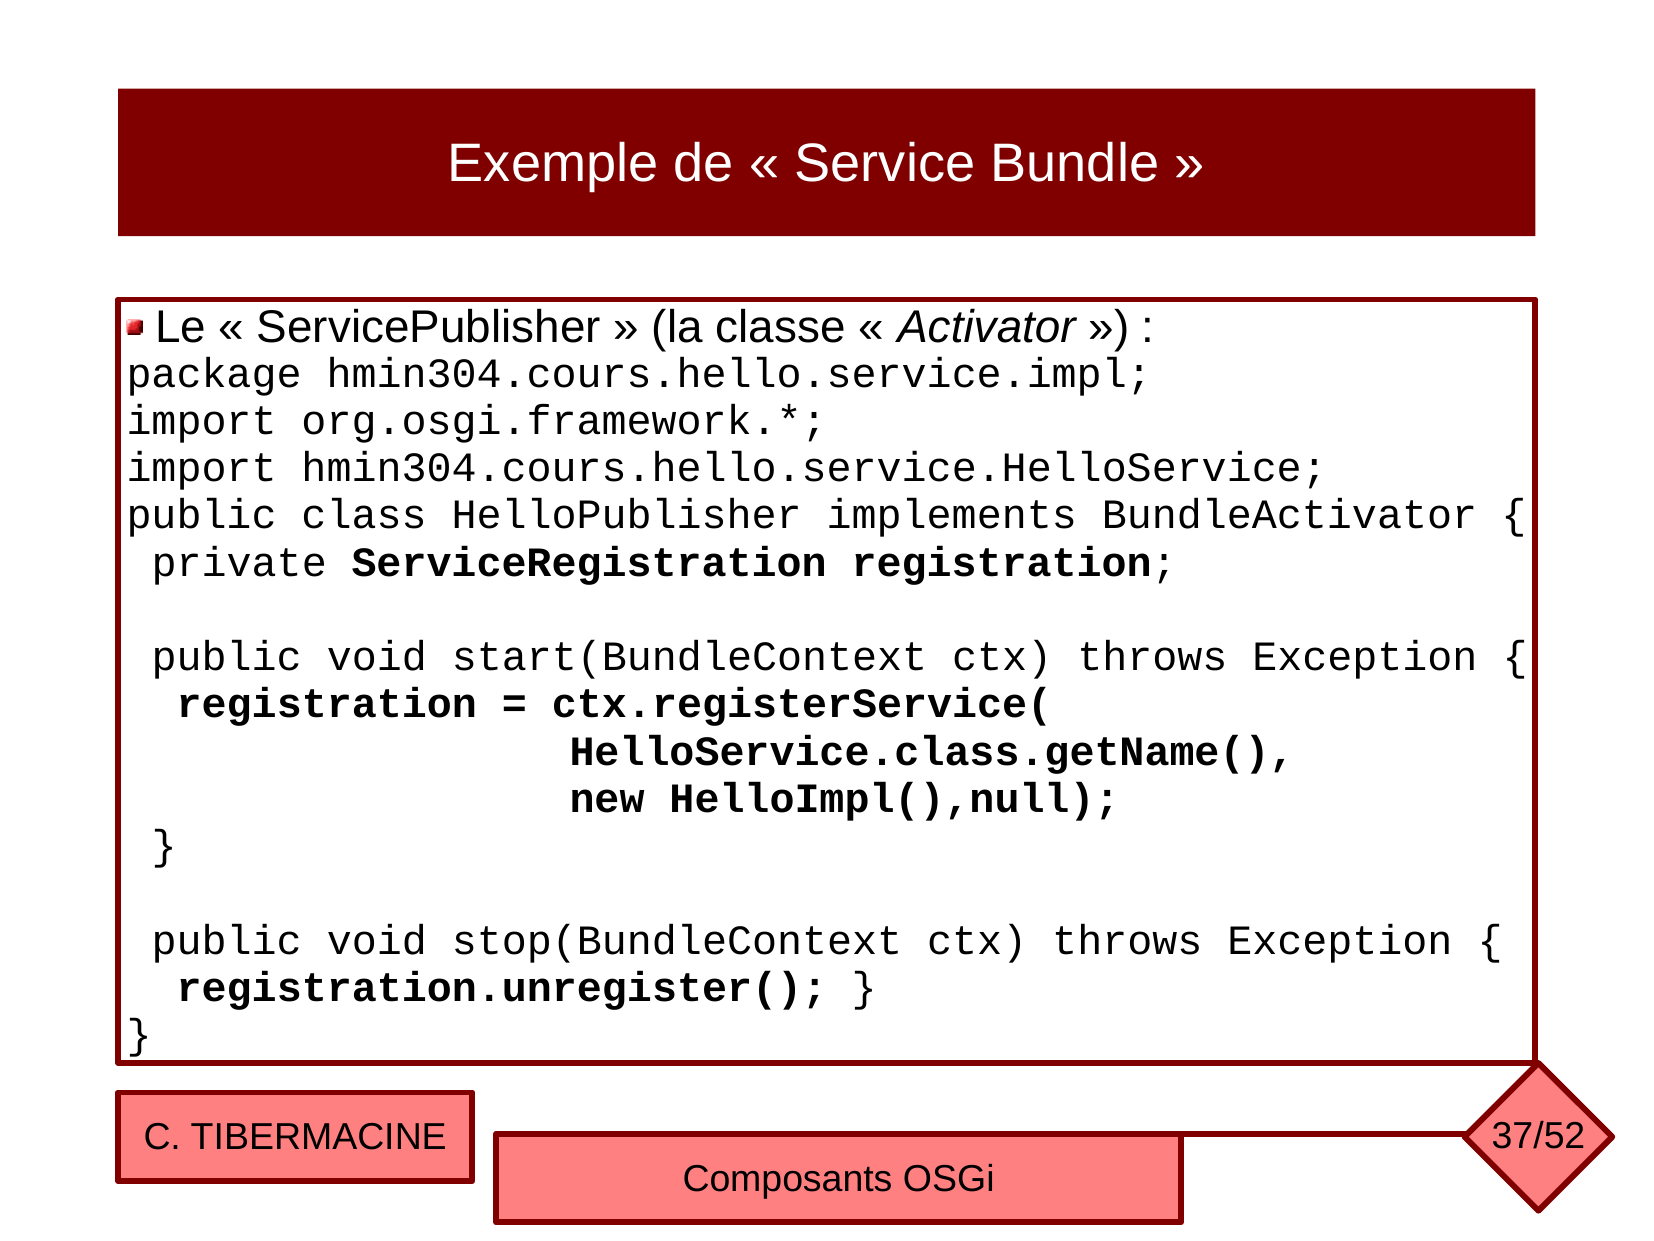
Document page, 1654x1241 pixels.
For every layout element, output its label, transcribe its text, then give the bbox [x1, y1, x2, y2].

picture [126, 319, 143, 335]
text_box Composants OSGi [496, 1133, 1182, 1223]
text_box [1601, 1125, 1613, 1149]
text_box [1464, 1125, 1476, 1149]
text_box [1533, 1206, 1544, 1211]
text_box C. TIBERMACINE [118, 1092, 473, 1182]
text_box Le « ServicePublisher » (la classe « Activator ») : package hmin304.cours.hello.service.impl; import org.osgi.framework.*; import hmin304.cours.hello.service.HelloService; public class HelloPublisher implements BundleActivator { private ServiceRegistration registration; public void start(BundleContext ctx) throws Exception { registration = ctx.registerService( HelloService.class.getName(), new HelloImpl(),null); } public void stop(BundleContext ctx) throws Exception { registration.unregister(); } } [118, 299, 1536, 1063]
text_box <numéro>/52 [1476, 1106, 1601, 1206]
text_box [1495, 1062, 1582, 1106]
text_box Exemple de « Service Bundle » [118, 88, 1536, 237]
